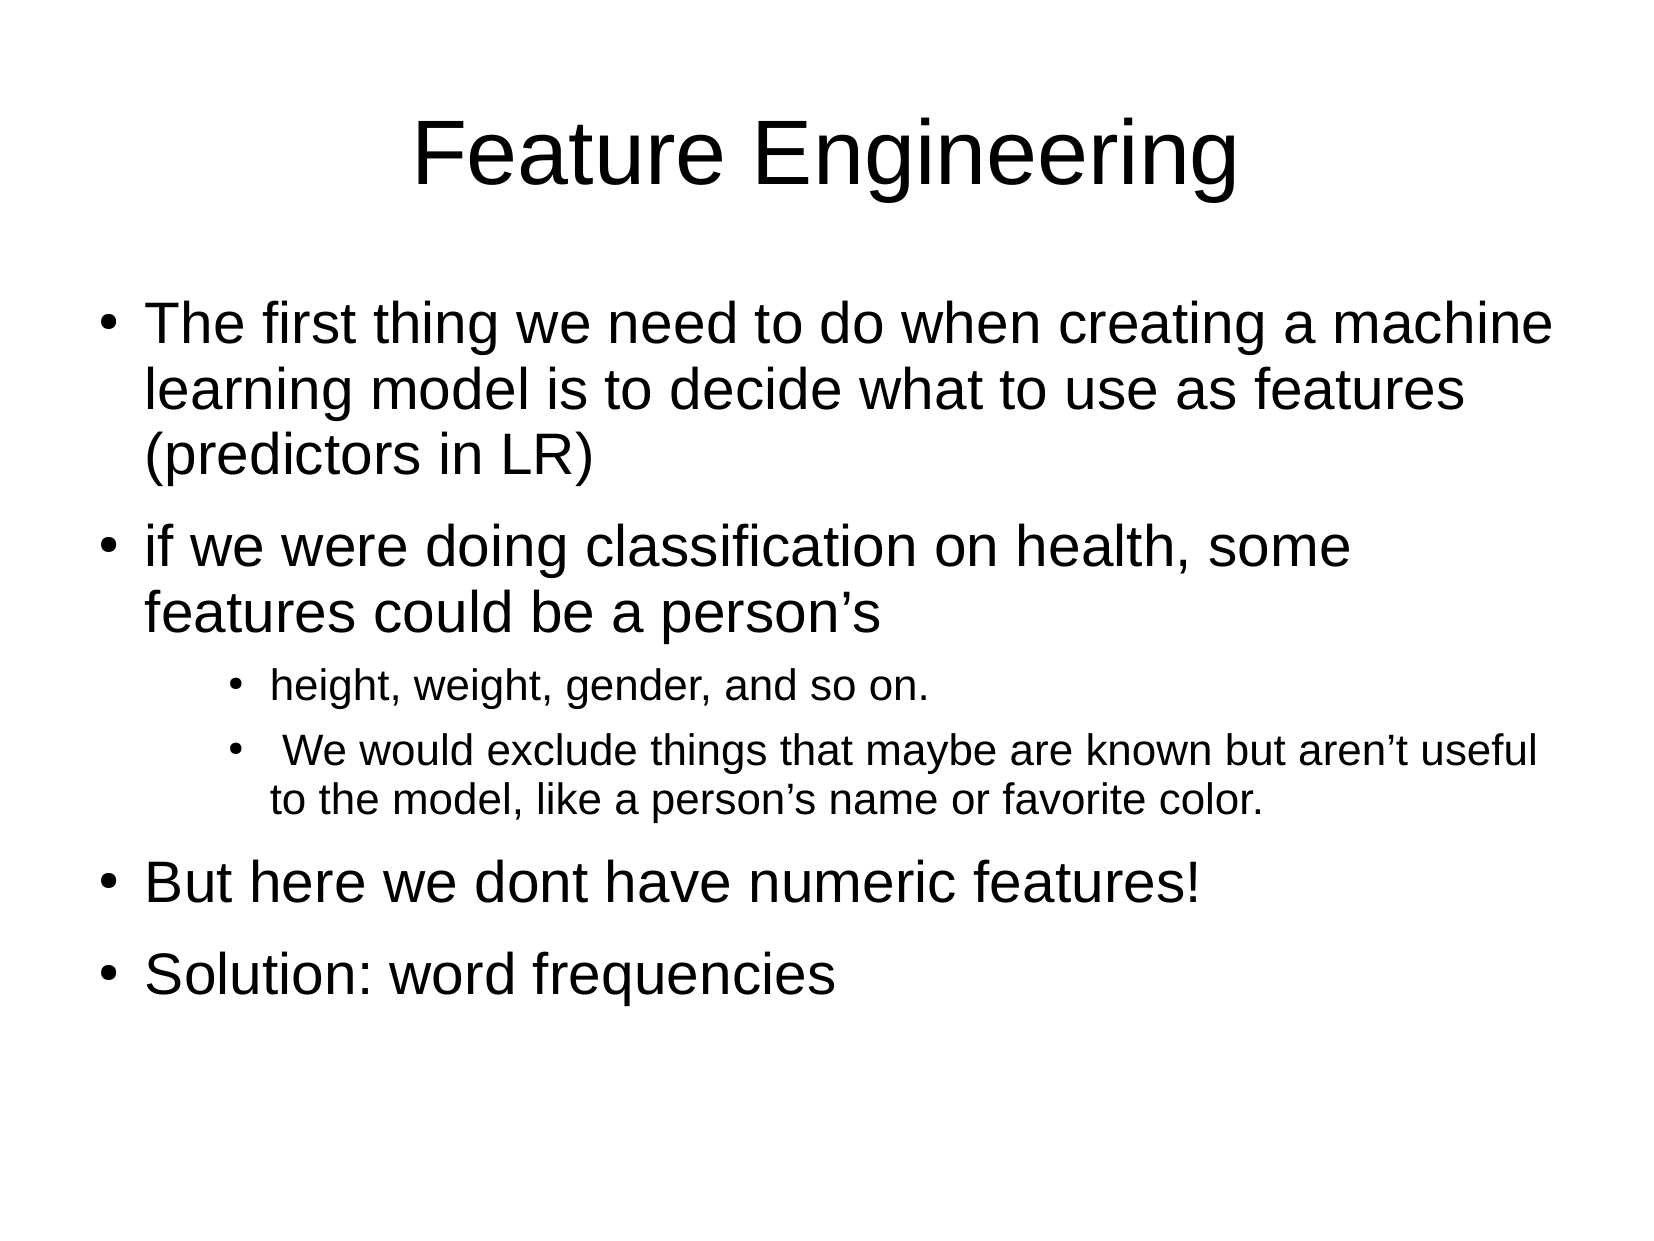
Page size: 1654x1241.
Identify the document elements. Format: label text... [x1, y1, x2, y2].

list The first thing we need to do when creating a machine learning model is to decide what to use as features (predictors in LR) if we were doing classification on health, some features could be a person’s height, weight, gender, and so on. We would exclude things that maybe are known but aren’t useful to the model, like a person’s name or favorite color. But here we dont have numeric features! Solution: word frequencies [82, 290, 1571, 1010]
title Feature Engineering [82, 49, 1571, 257]
